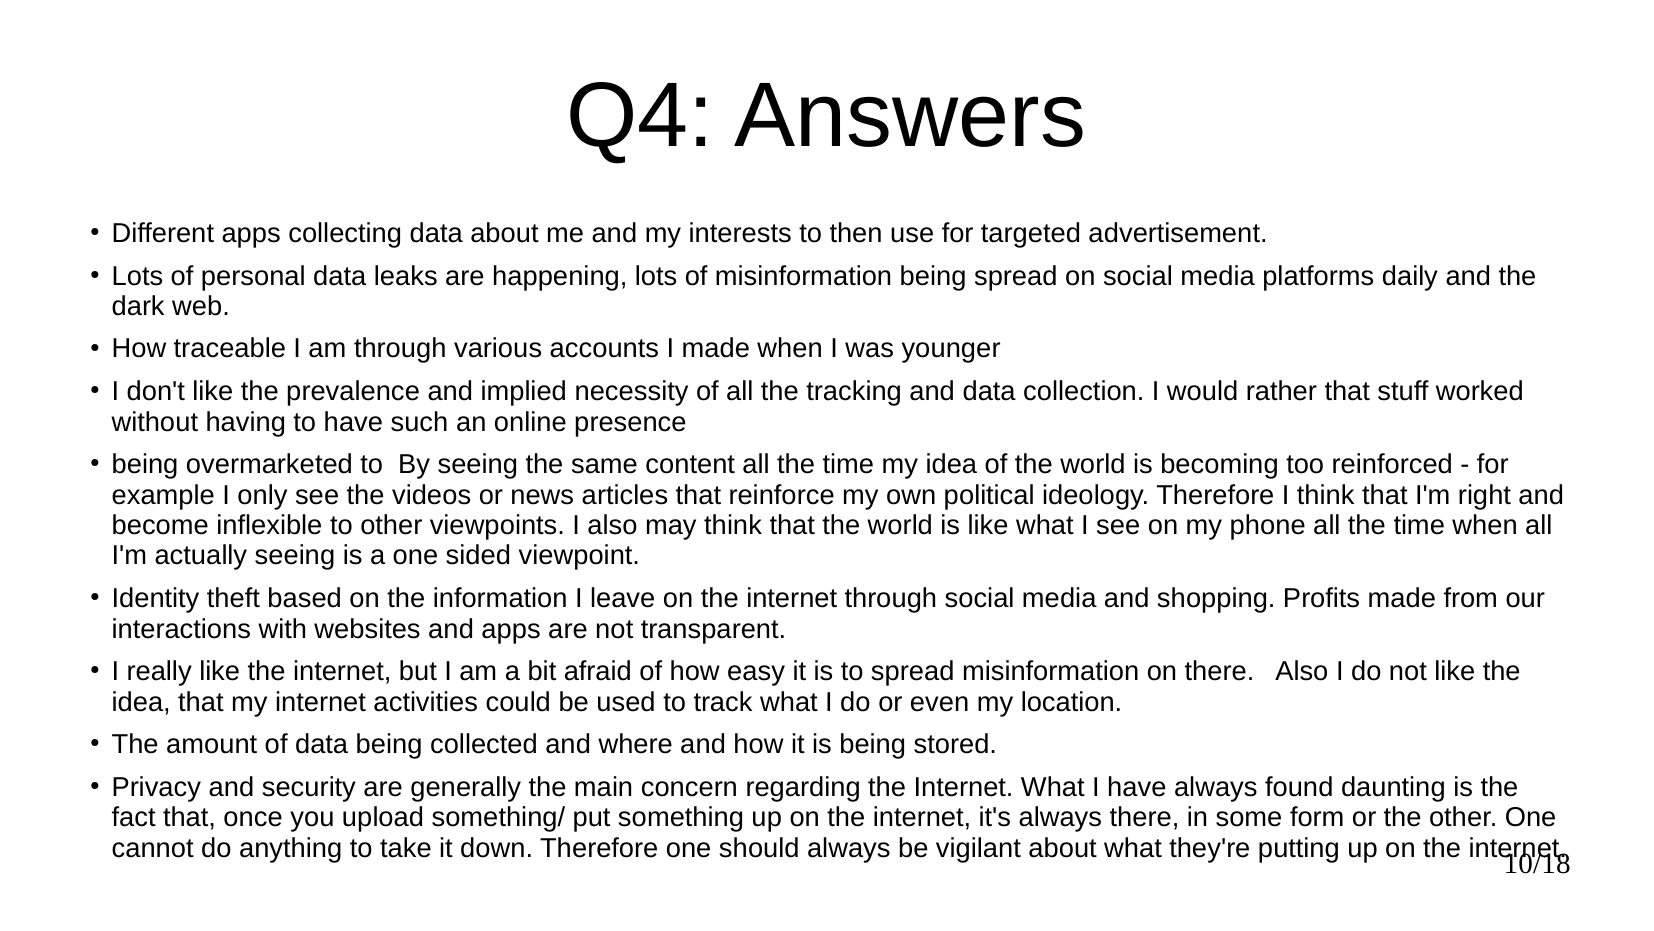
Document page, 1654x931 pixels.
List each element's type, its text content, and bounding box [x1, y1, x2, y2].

list Different apps collecting data about me and my interests to then use for targeted advertisement. Lots of personal data leaks are happening, lots of misinformation being spread on social media platforms daily and the dark web. How traceable I am through various accounts I made when I was younger I don't like the prevalence and implied necessity of all the tracking and data collection. I would rather that stuff worked without having to have such an online presence being overmarketed to By seeing the same content all the time my idea of the world is becoming too reinforced - for example I only see the videos or news articles that reinforce my own political ideology. Therefore I think that I'm right and become inflexible to other viewpoints. I also may think that the world is like what I see on my phone all the time when all I'm actually seeing is a one sided viewpoint. Identity theft based on the information I leave on the internet through social media and shopping. Profits made from our interactions with websites and apps are not transparent. I really like the internet, but I am a bit afraid of how easy it is to spread misinformation on there. Also I do not like the idea, that my internet activities could be used to track what I do or even my location. The amount of data being collected and where and how it is being stored. Privacy and security are generally the main concern regarding the Internet. What I have always found daunting is the fact that, once you upload something/ put something up on the internet, it's always there, in some form or the other. One cannot do anything to take it down. Therefore one should always be vigilant about what they're putting up on the internet. [82, 217, 1571, 886]
title Q4: Answers [82, 37, 1571, 193]
